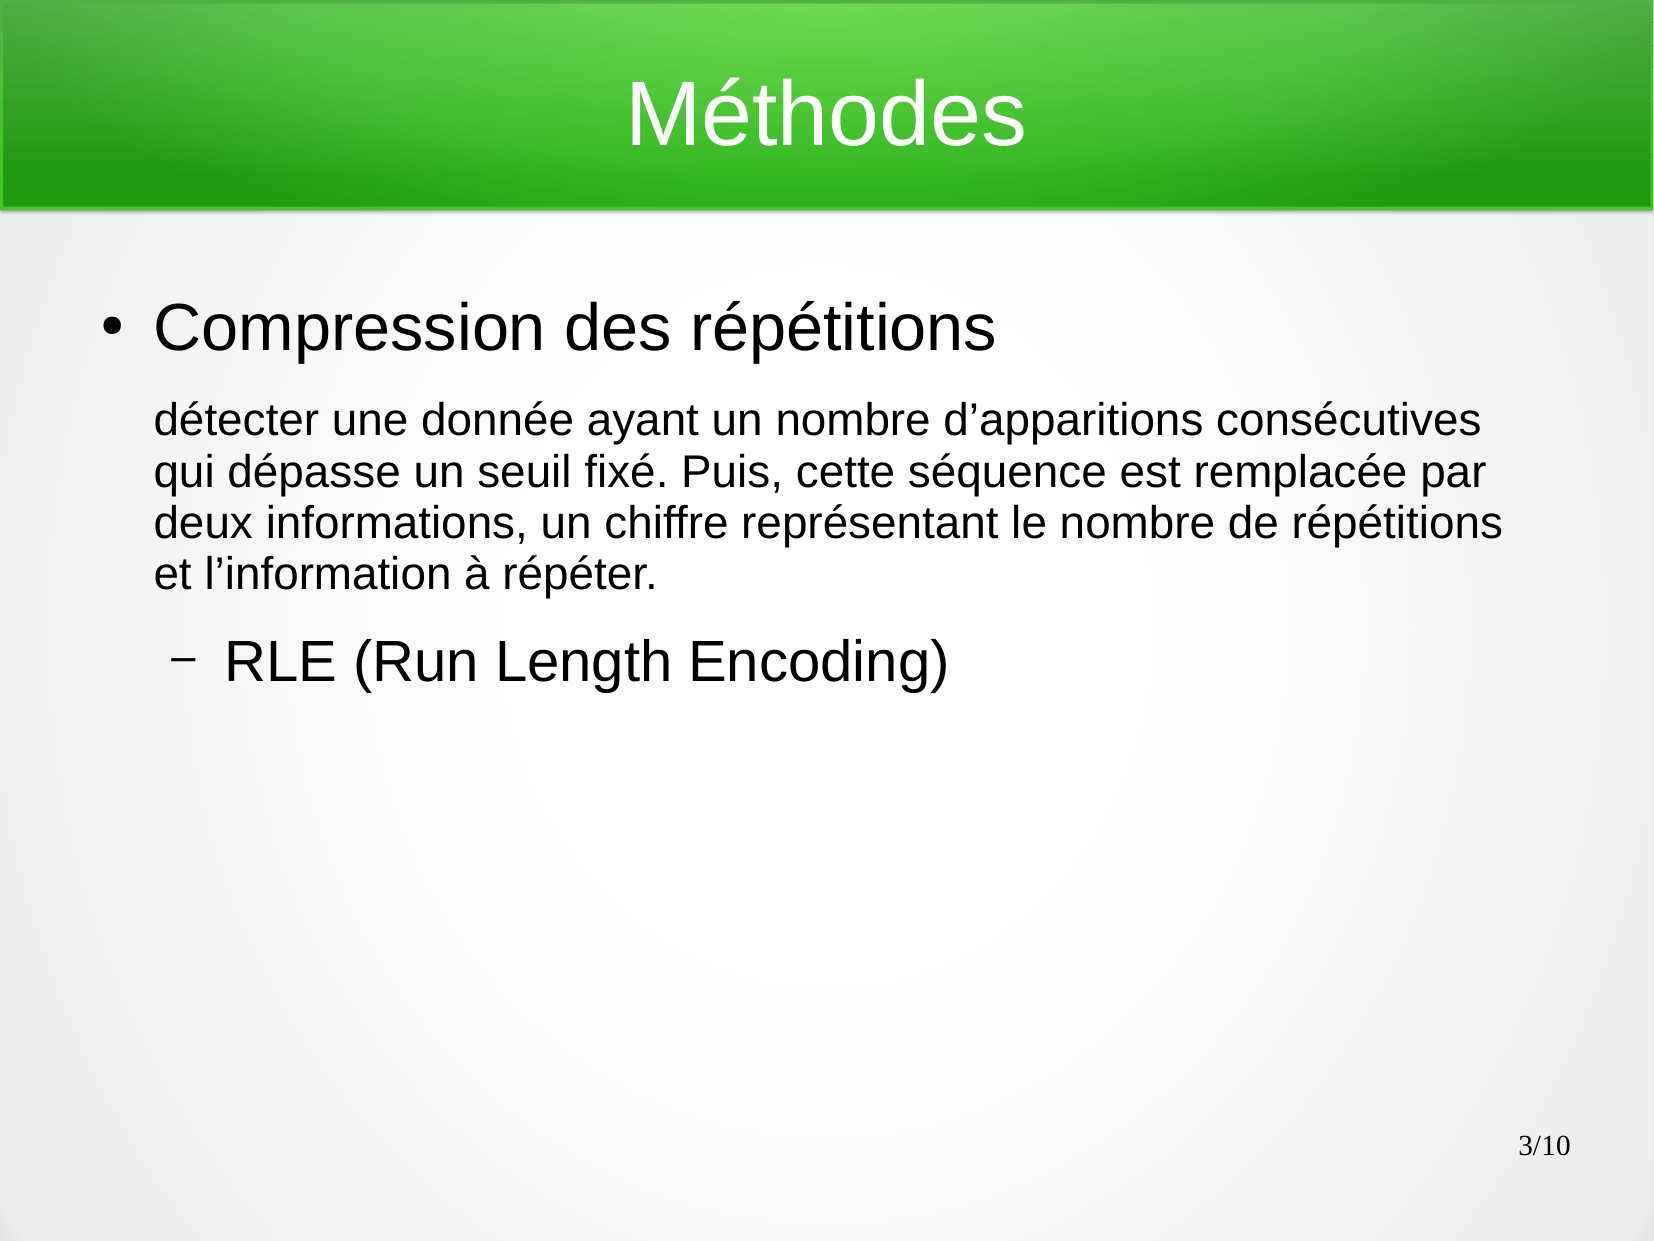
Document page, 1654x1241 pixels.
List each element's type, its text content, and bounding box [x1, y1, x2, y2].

title Méthodes [82, 49, 1571, 179]
list Compression des répétitions détecter une donnée ayant un nombre d’apparitions consécutives qui dépasse un seuil fixé. Puis, cette séquence est remplacée par deux informations, un chiffre représentant le nombre de répétitions et l’information à répéter. RLE (Run Length Encoding) [82, 290, 1538, 1010]
